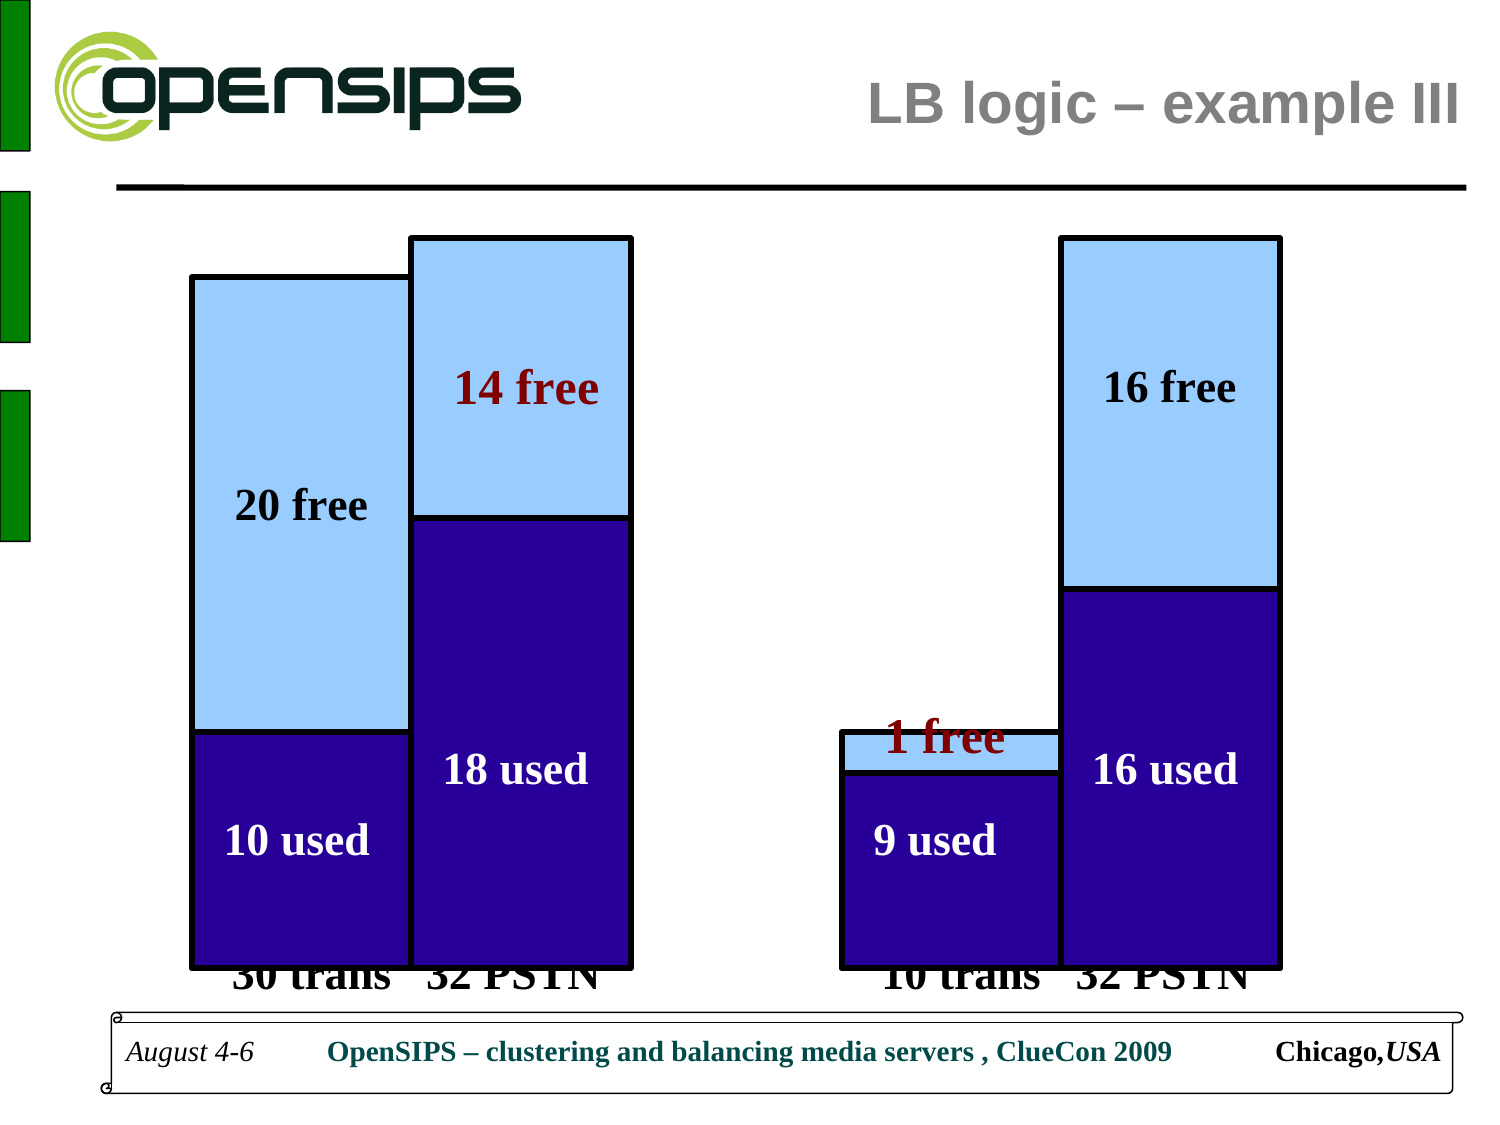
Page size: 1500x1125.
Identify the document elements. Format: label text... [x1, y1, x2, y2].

text_box 32 PSTN [411, 968, 616, 1023]
text_box 16 free [1088, 369, 1252, 436]
list [112, 224, 1454, 994]
text_box 1 free [869, 718, 1021, 789]
title LB logic – example III [299, 44, 1462, 180]
text_box 14 free [438, 369, 615, 440]
text_box 9 used [858, 822, 1012, 888]
text_box 16 used [1077, 751, 1254, 818]
text_box 20 free [219, 487, 384, 554]
text_box [191, 238, 631, 968]
text_box [841, 238, 1281, 968]
picture [51, 27, 532, 148]
text_box 18 used [427, 751, 604, 818]
text_box 32 PSTN [1060, 968, 1266, 1023]
list [406, 968, 411, 994]
text_box 30 trans [217, 968, 406, 1023]
list [1056, 968, 1060, 994]
text_box 10 used [208, 822, 386, 888]
text_box 10 trans [866, 968, 1056, 1023]
